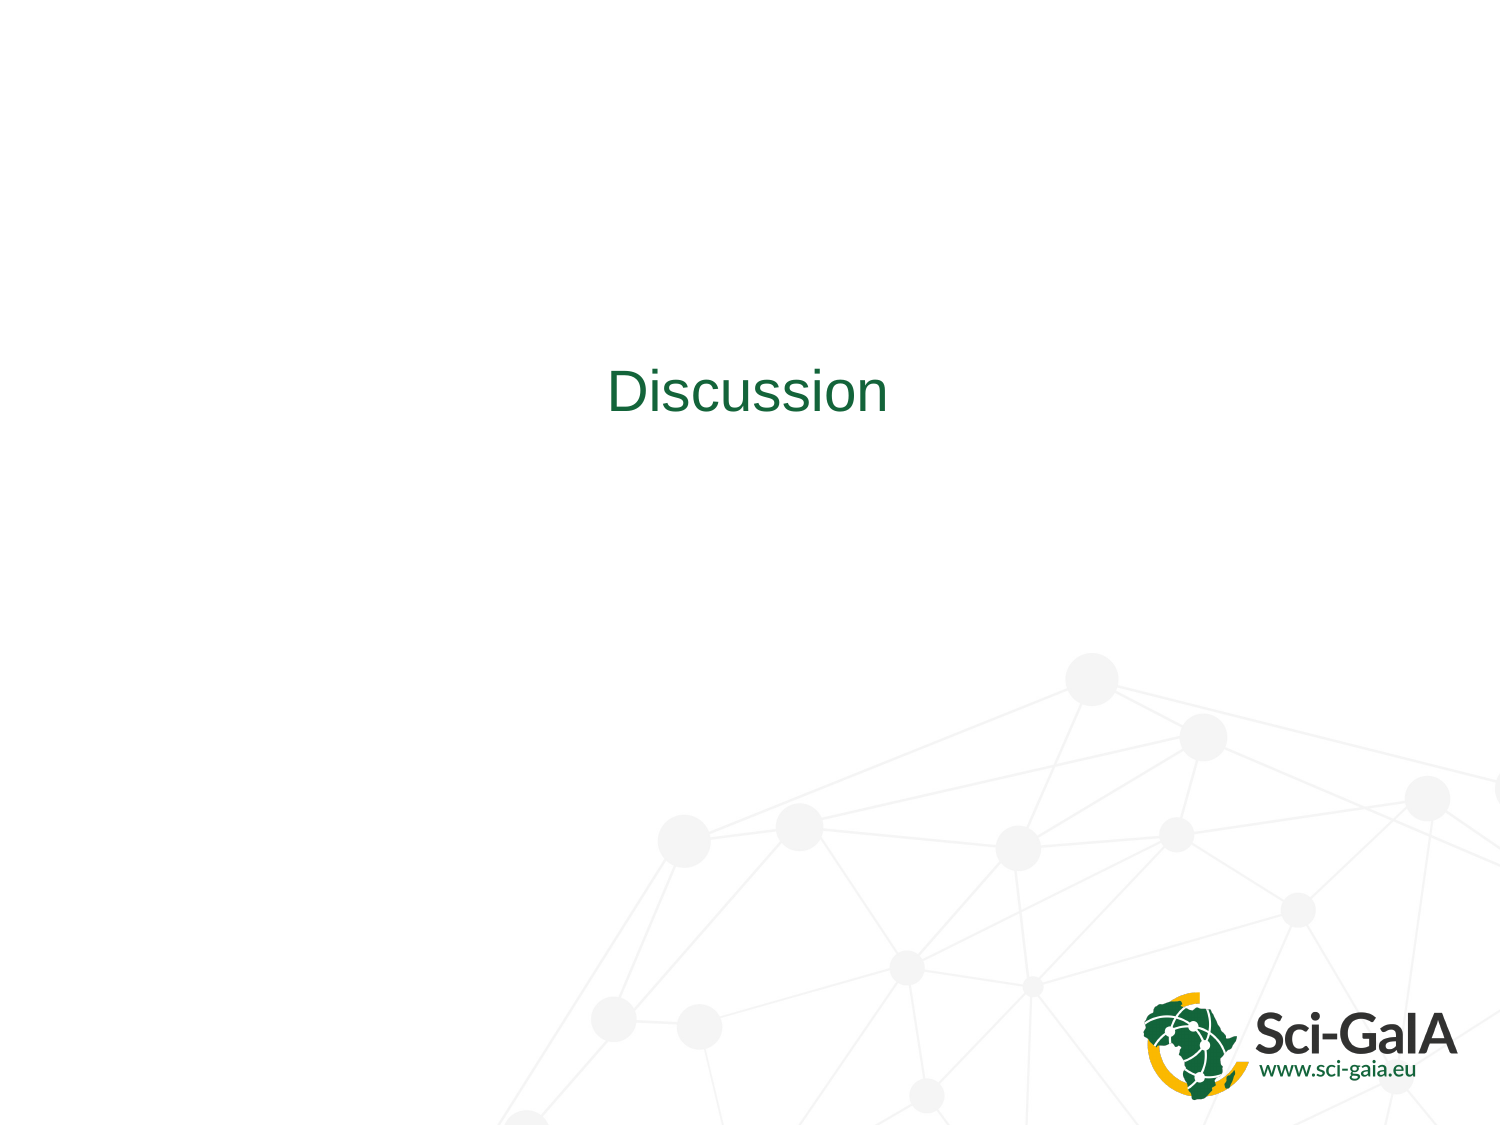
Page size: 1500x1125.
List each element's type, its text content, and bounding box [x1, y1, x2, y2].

text_box Discussion [193, 332, 1303, 479]
picture [0, 0, 1500, 1125]
